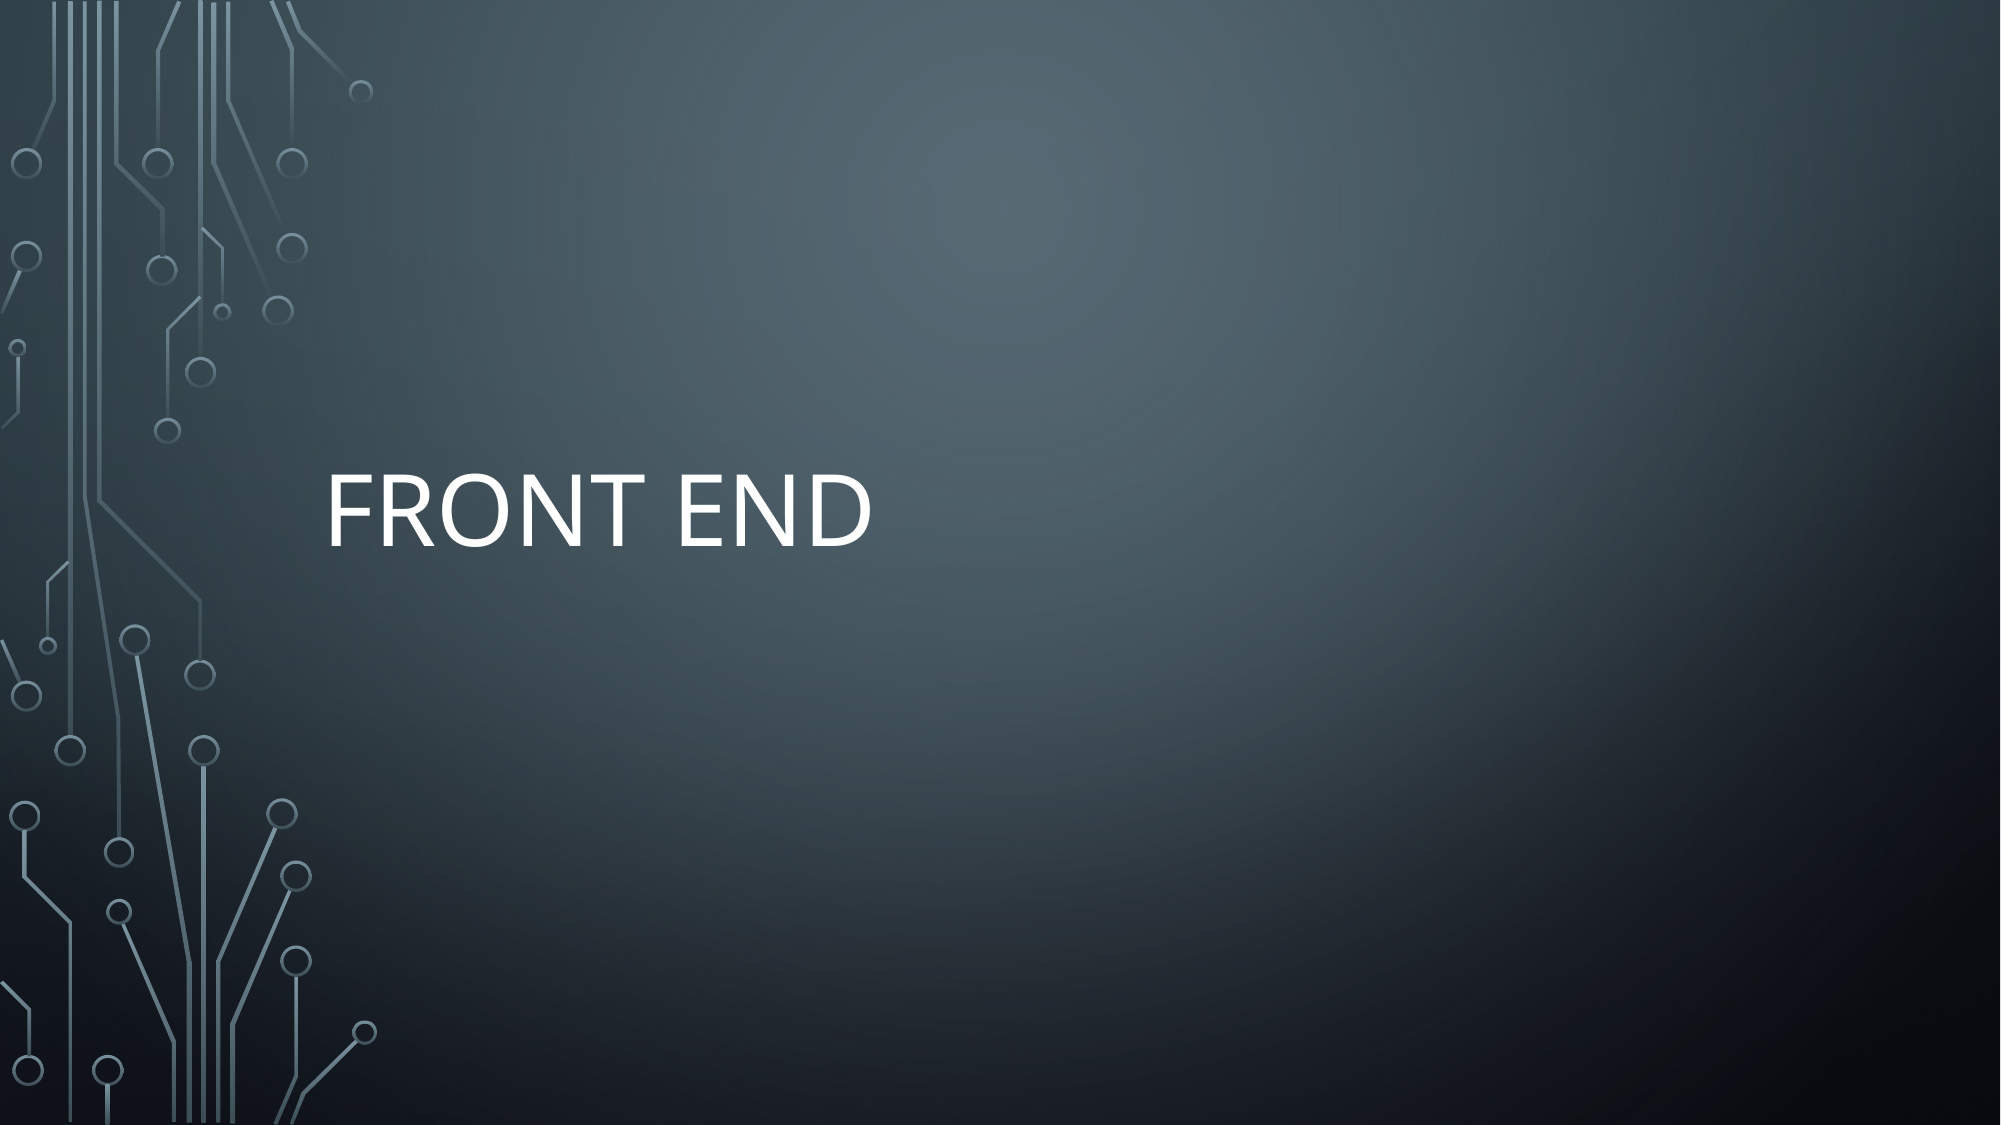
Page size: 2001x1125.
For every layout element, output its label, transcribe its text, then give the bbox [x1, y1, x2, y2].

title Front End [307, 184, 1750, 576]
